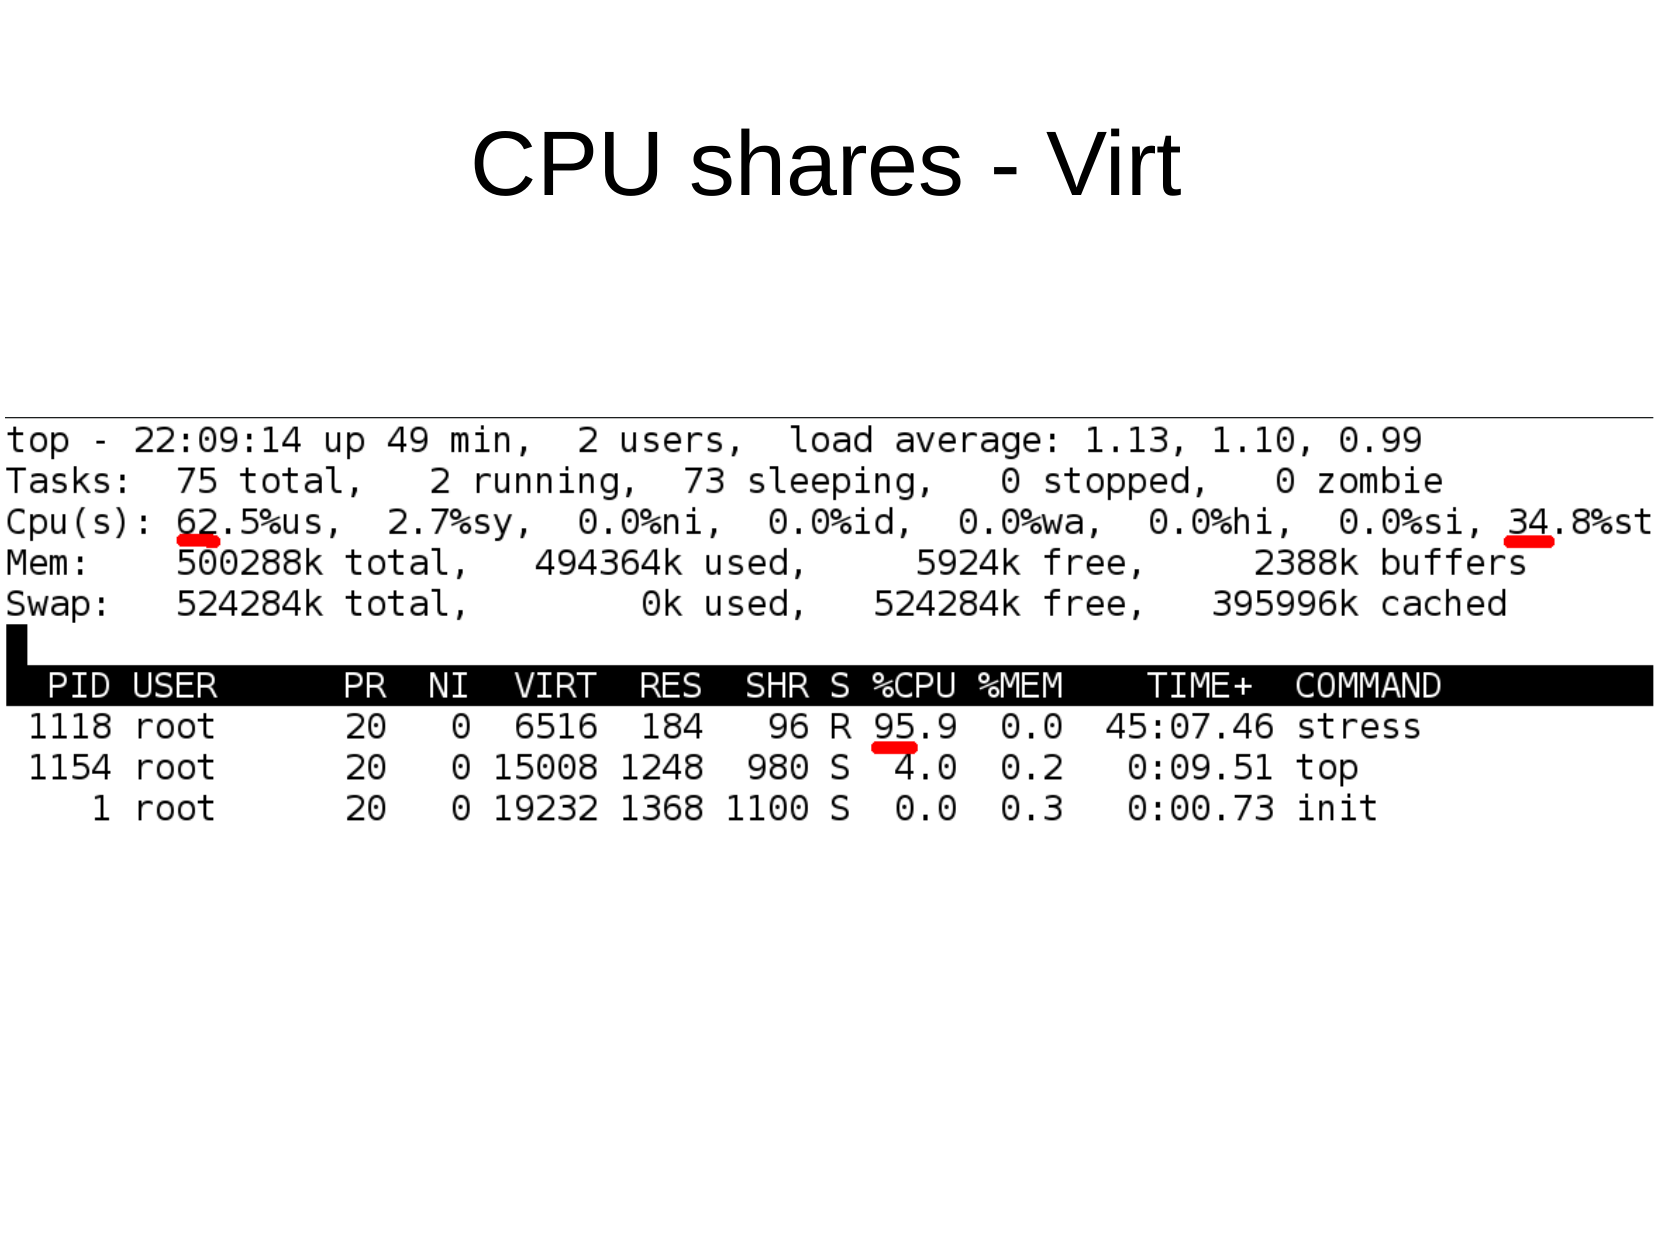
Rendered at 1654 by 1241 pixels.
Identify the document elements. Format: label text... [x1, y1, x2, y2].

picture [5, 417, 1654, 829]
title CPU shares - Virt [82, 87, 1571, 239]
